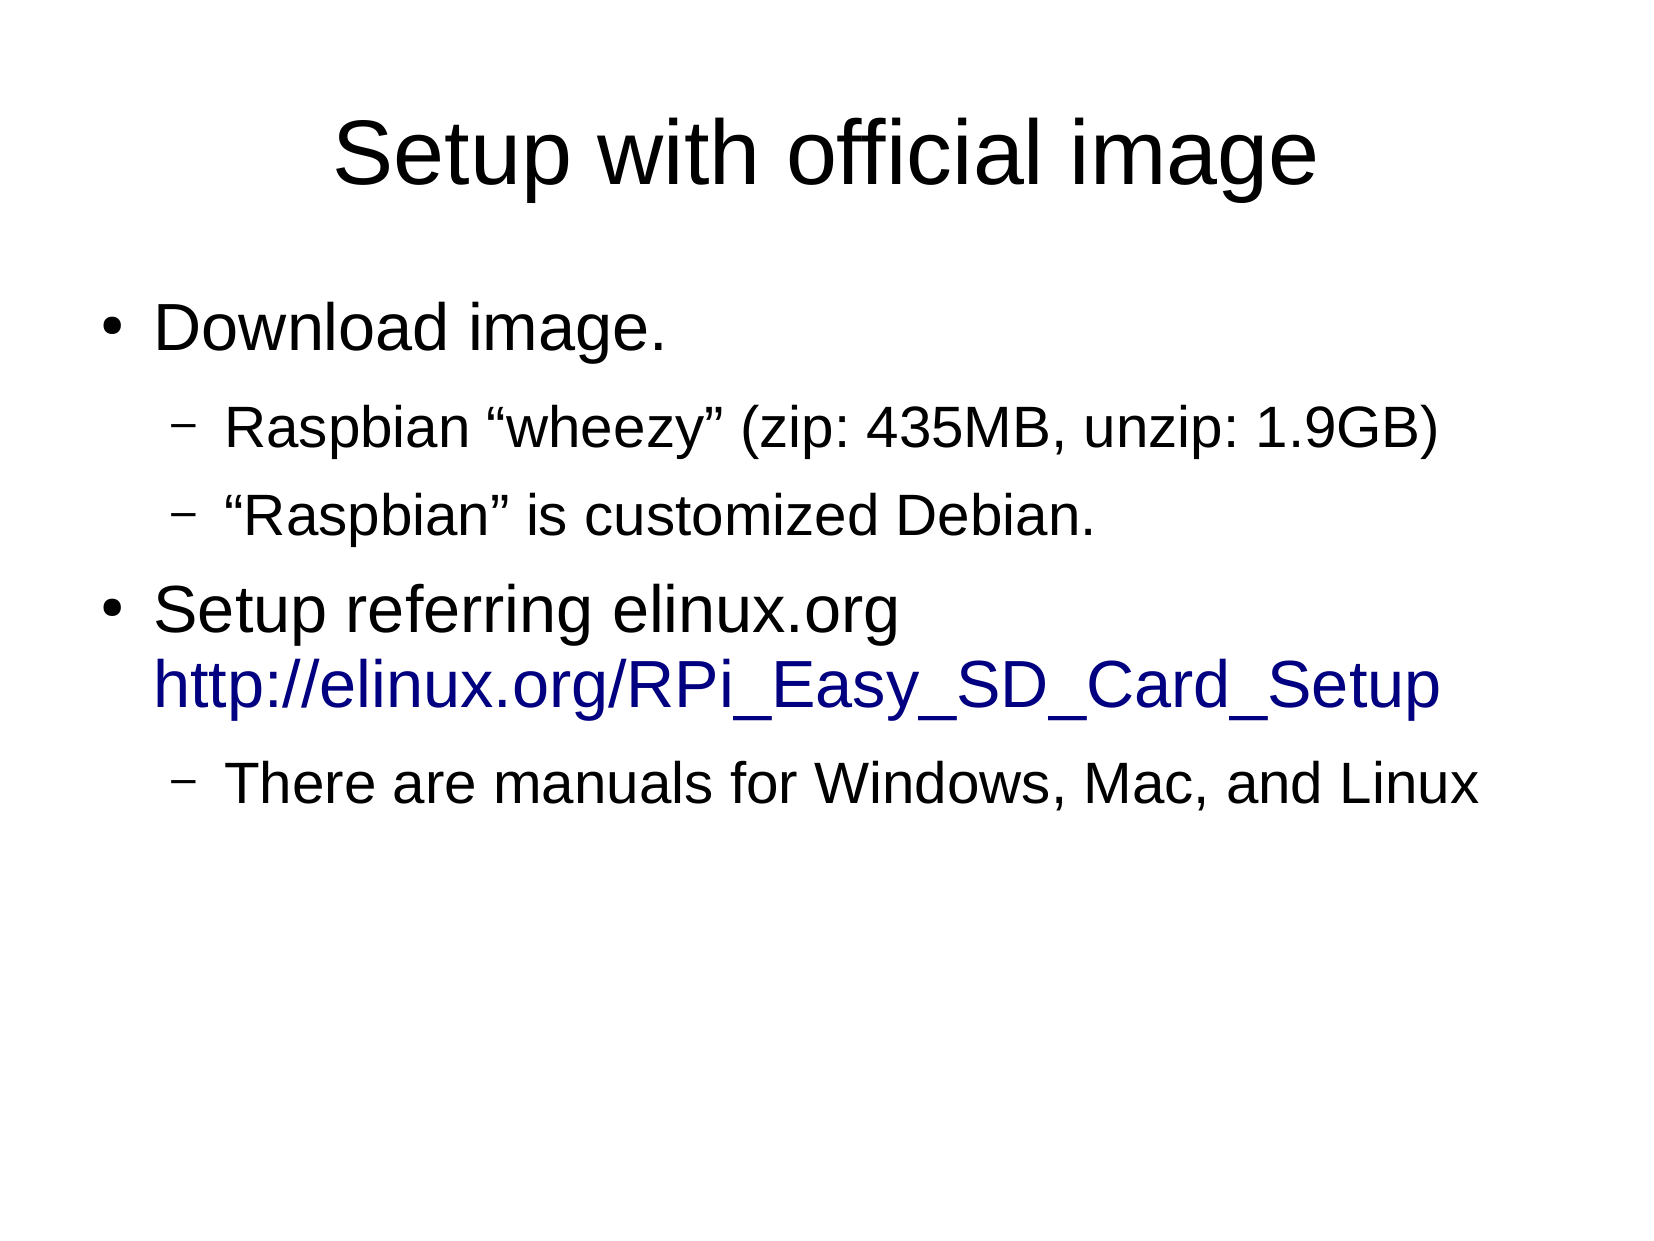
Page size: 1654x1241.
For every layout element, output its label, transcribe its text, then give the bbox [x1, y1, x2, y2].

title Setup with official image [82, 49, 1571, 257]
list Download image. Raspbian “wheezy” (zip: 435MB, unzip: 1.9GB) “Raspbian” is customized Debian. Setup referring elinux.org http://elinux.org/RPi_Easy_SD_Card_Setup There are manuals for Windows, Mac, and Linux [82, 290, 1538, 1146]
